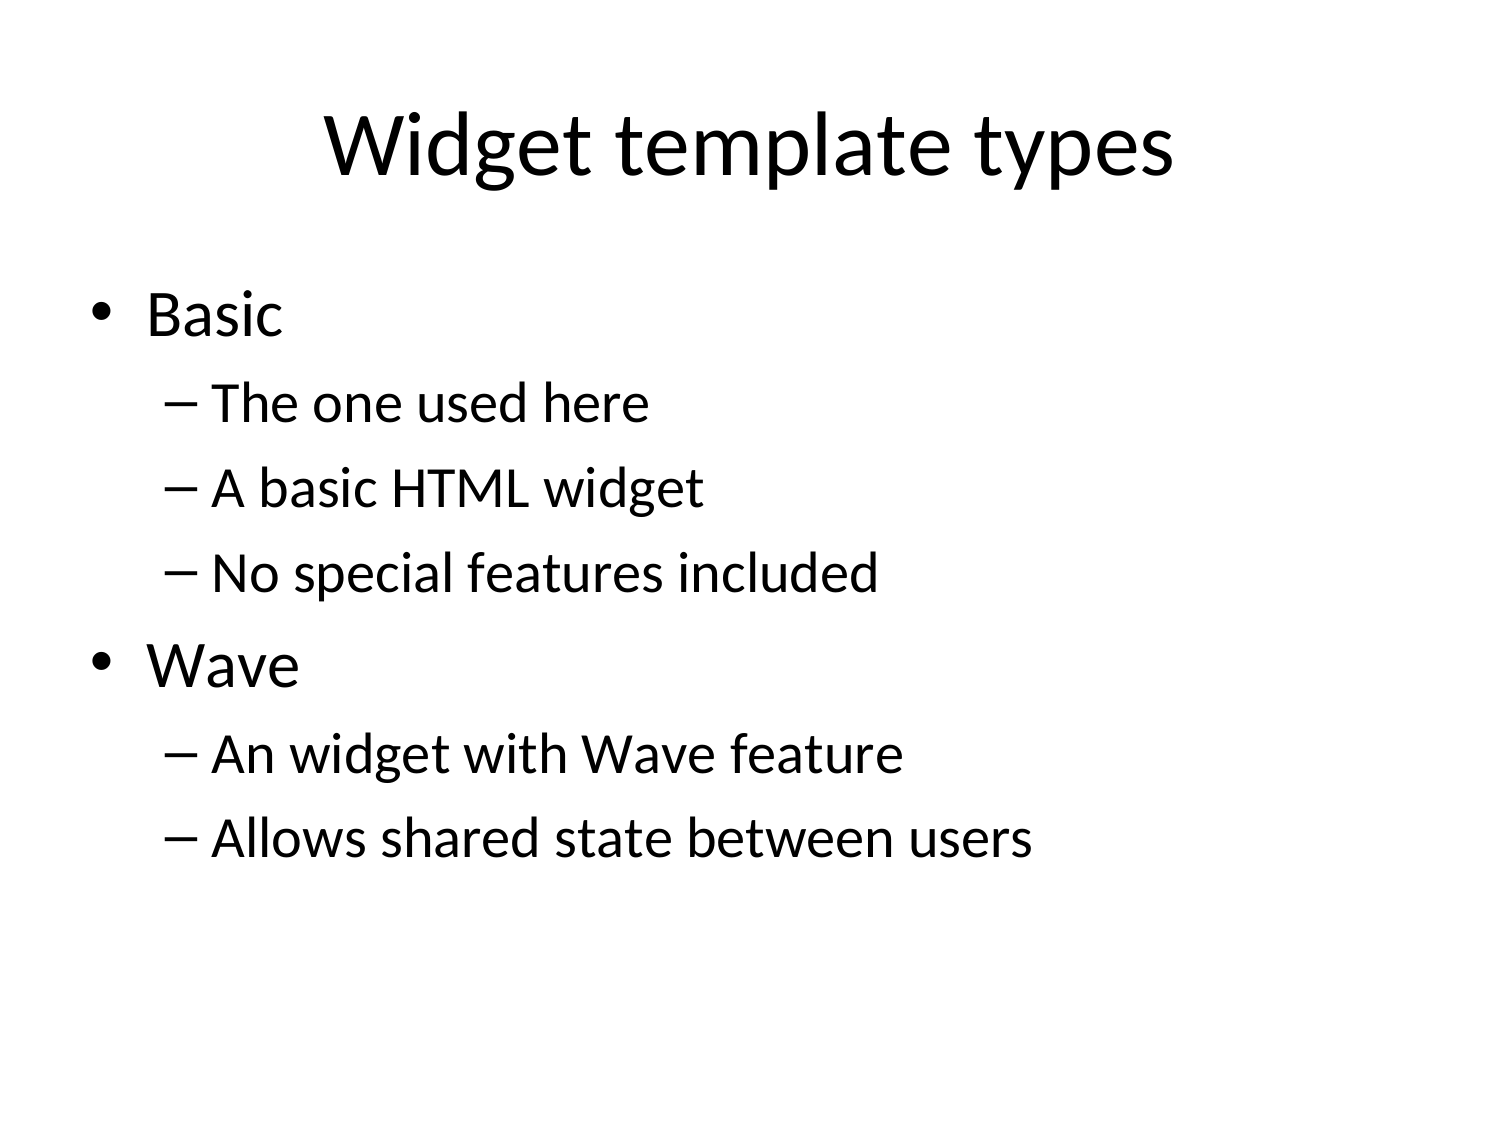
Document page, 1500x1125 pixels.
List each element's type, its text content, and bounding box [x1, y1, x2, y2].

title Widget template types [75, 37, 1426, 241]
list Basic The one used here A basic HTML widget No special features included Wave An widget with Wave feature Allows shared state between users [75, 262, 1426, 1006]
